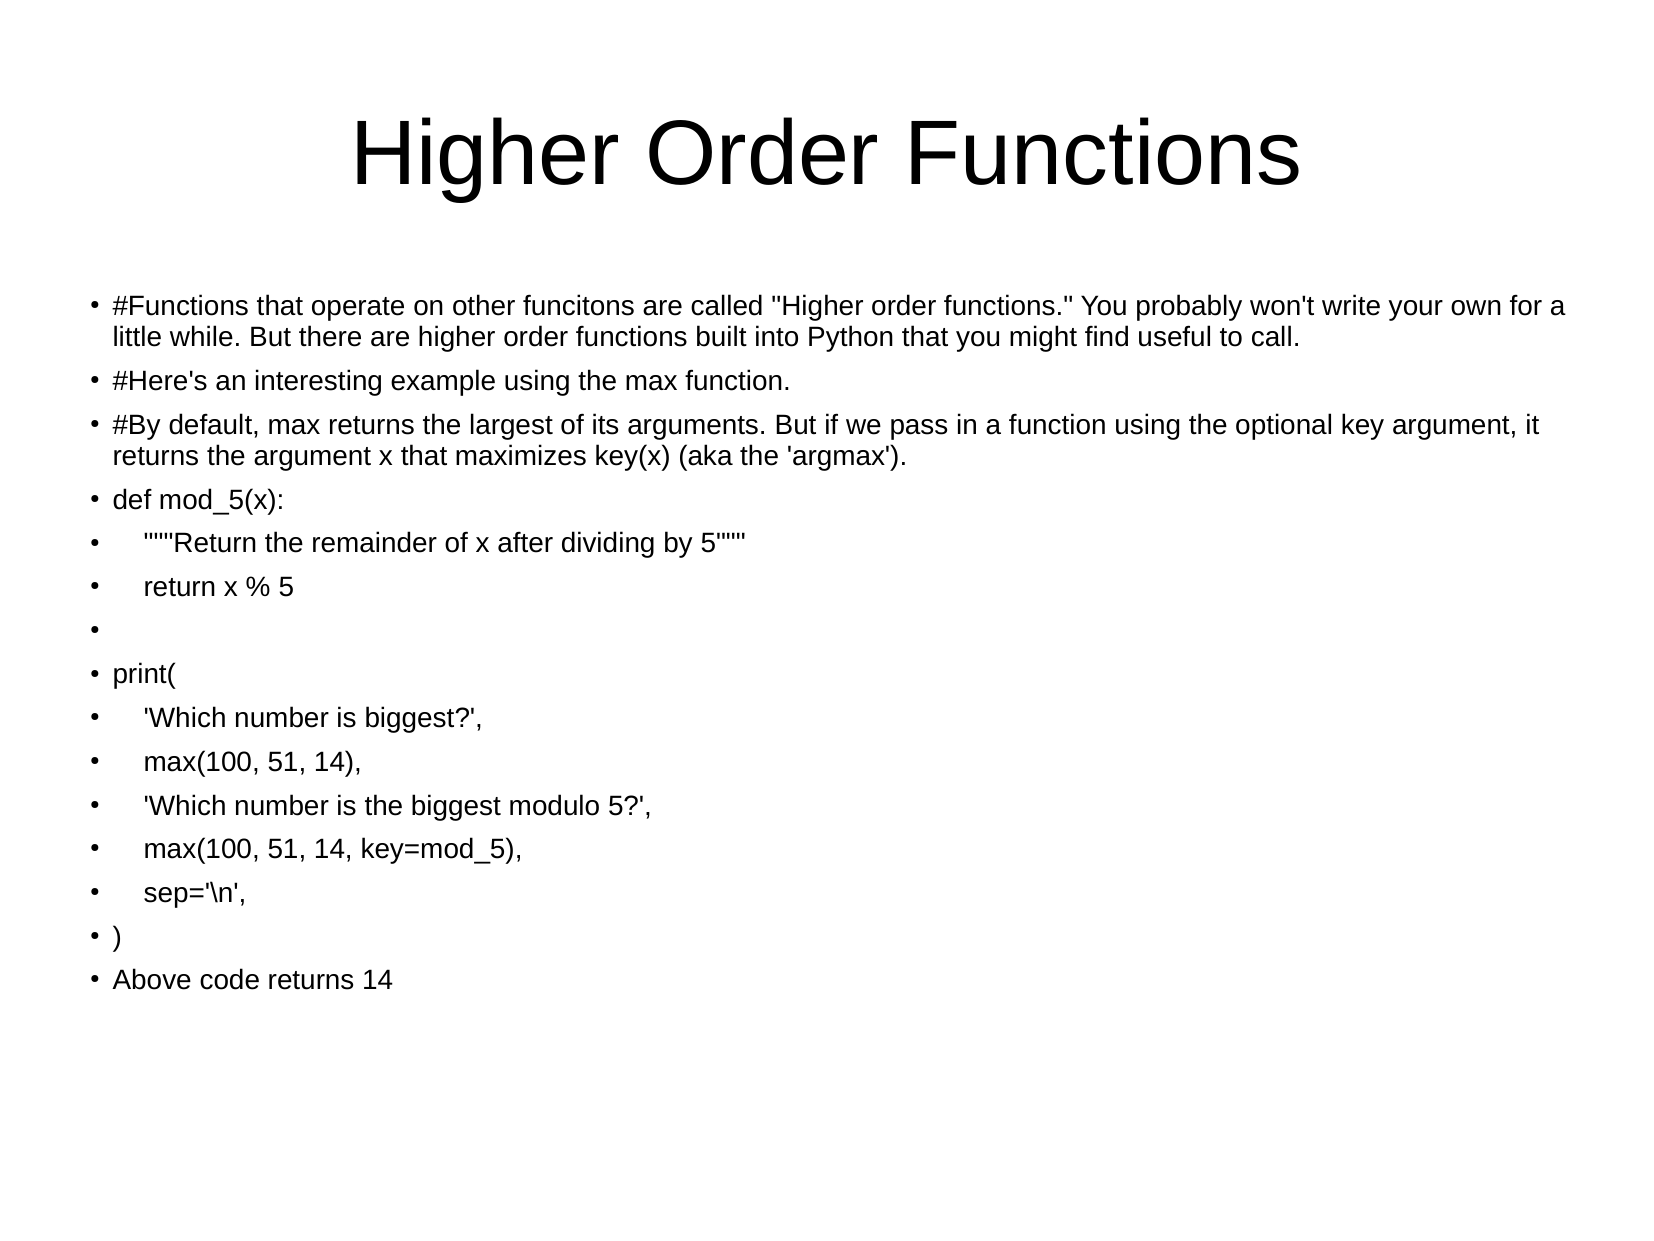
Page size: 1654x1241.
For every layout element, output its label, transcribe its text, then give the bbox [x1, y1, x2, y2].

title Higher Order Functions [82, 49, 1571, 257]
list #Functions that operate on other funcitons are called "Higher order functions." You probably won't write your own for a little while. But there are higher order functions built into Python that you might find useful to call. #Here's an interesting example using the max function. #By default, max returns the largest of its arguments. But if we pass in a function using the optional key argument, it returns the argument x that maximizes key(x) (aka the 'argmax'). def mod_5(x): """Return the remainder of x after dividing by 5""" return x % 5 print( 'Which number is biggest?', max(100, 51, 14), 'Which number is the biggest modulo 5?', max(100, 51, 14, key=mod_5), sep='\n', ) Above code returns 14 [82, 290, 1571, 1010]
